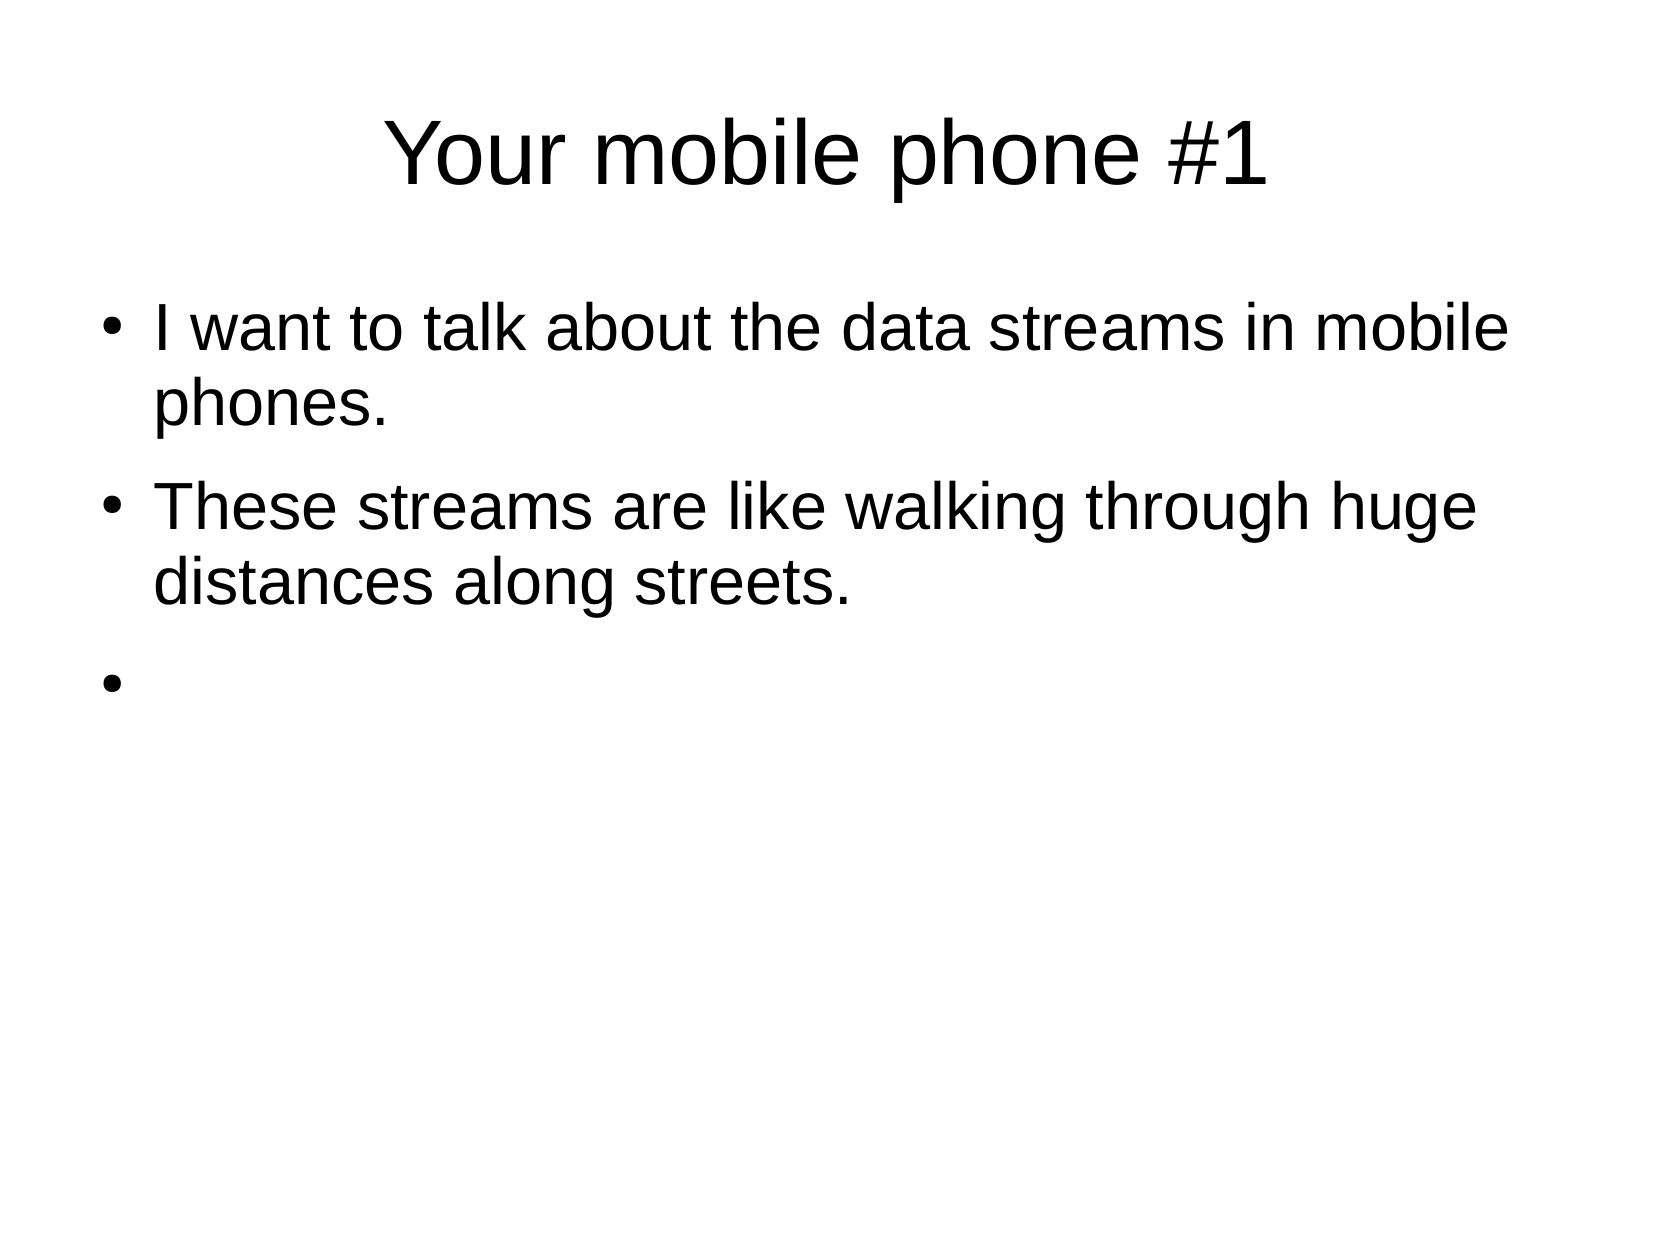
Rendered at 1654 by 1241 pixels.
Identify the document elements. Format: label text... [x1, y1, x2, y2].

list I want to talk about the data streams in mobile phones. These streams are like walking through huge distances along streets. [82, 290, 1571, 1010]
title Your mobile phone #1 [82, 49, 1571, 257]
